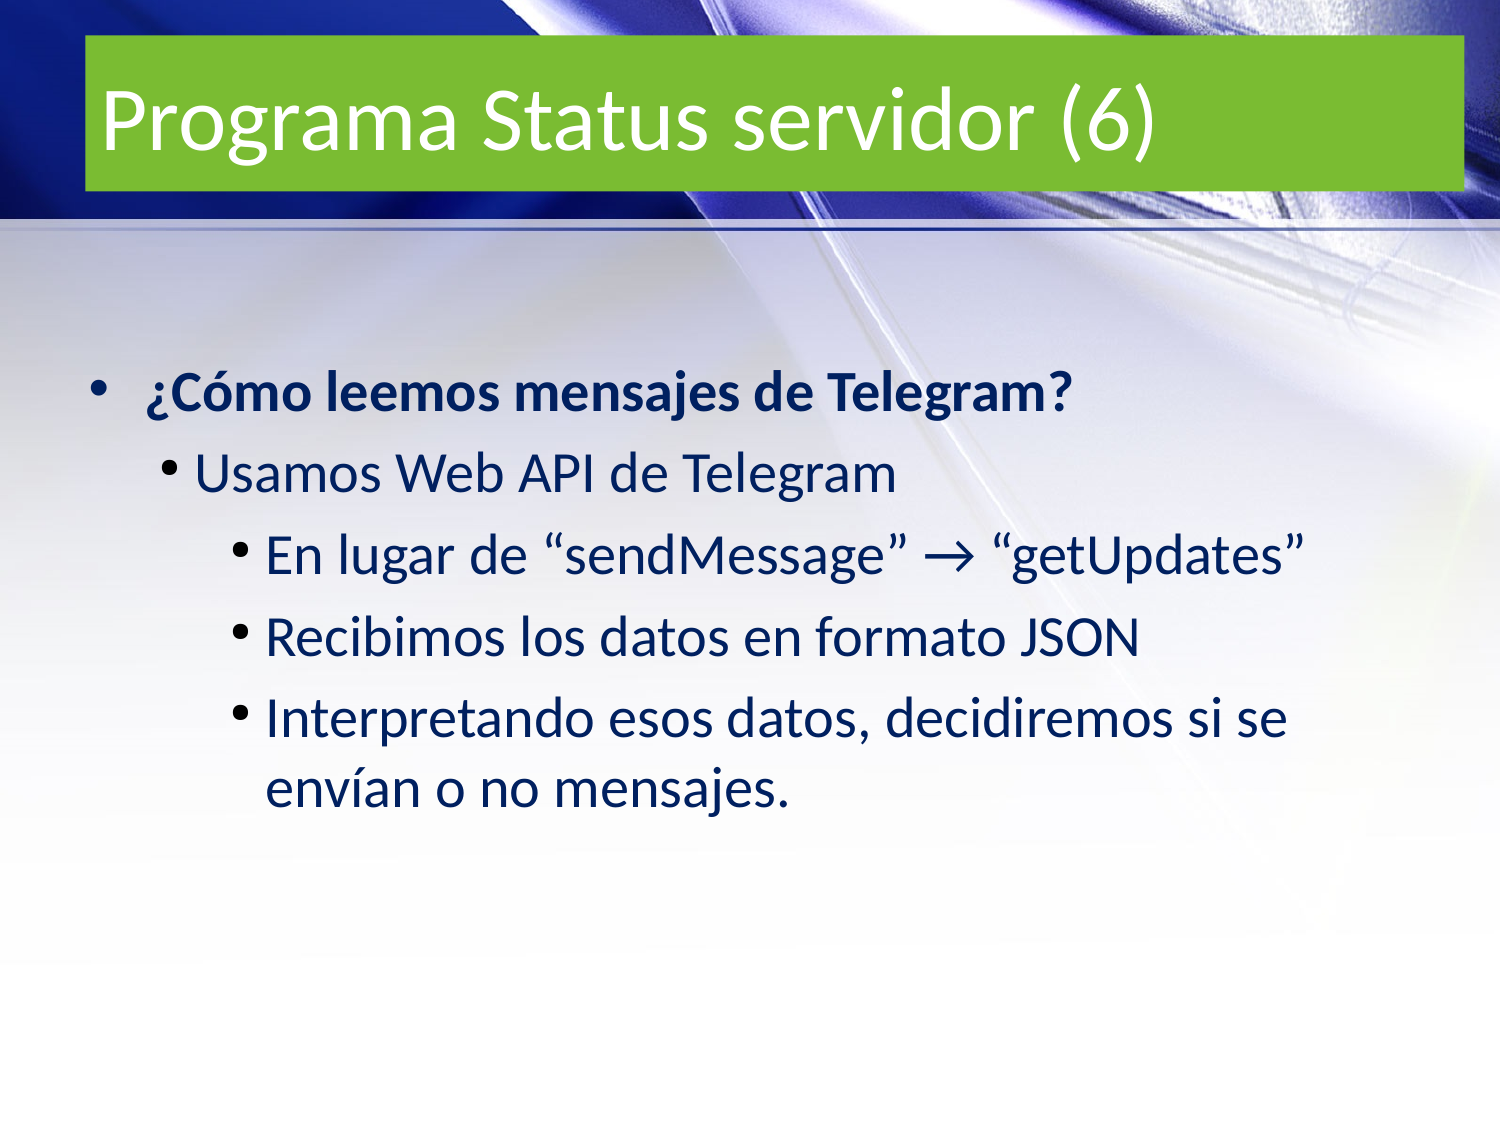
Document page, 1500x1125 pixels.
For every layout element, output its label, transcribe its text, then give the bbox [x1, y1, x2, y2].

text_box Programa Status servidor (6) [85, 35, 1465, 192]
picture [0, 0, 1500, 1125]
text_box ¿Cómo leemos mensajes de Telegram? Usamos Web API de Telegram En lugar de “sendMessage” → “getUpdates” Recibimos los datos en formato JSON Interpretando esos datos, decidiremos si se envían o no mensajes. [73, 345, 1424, 989]
